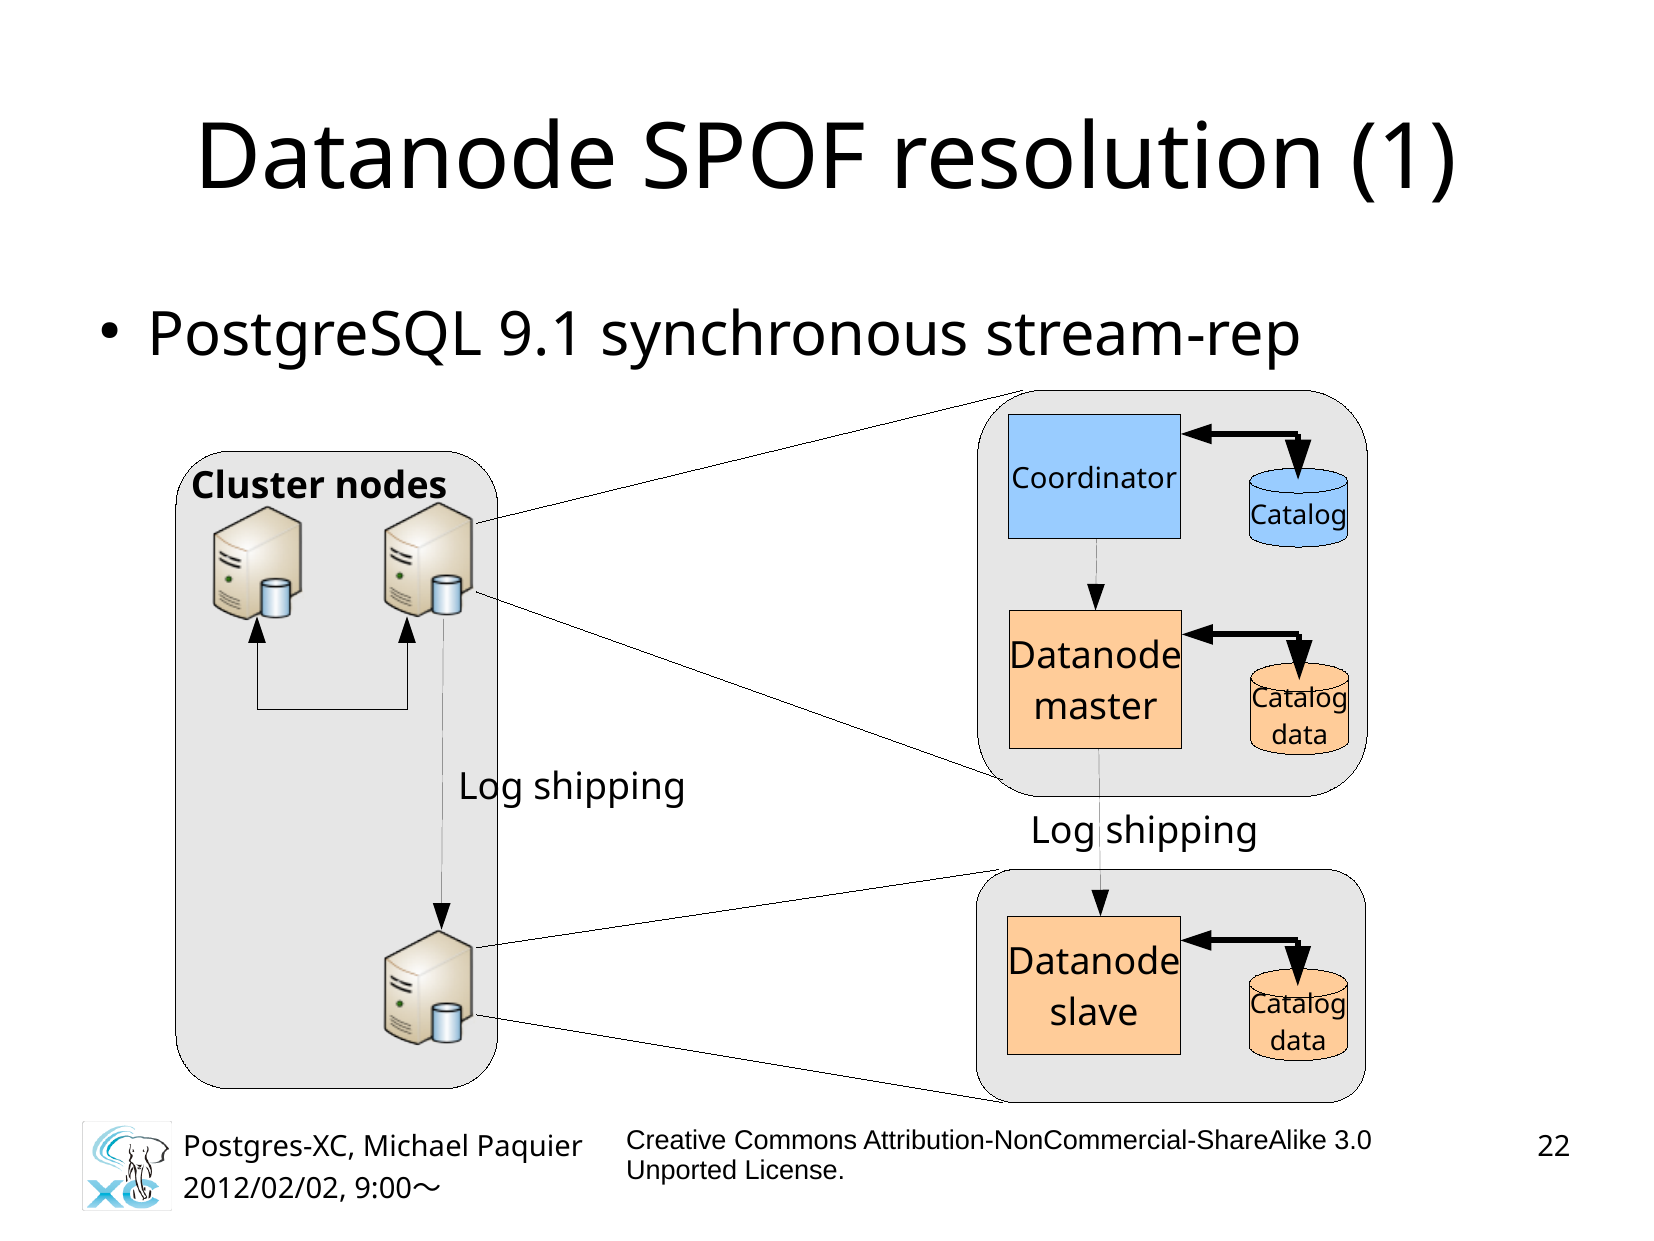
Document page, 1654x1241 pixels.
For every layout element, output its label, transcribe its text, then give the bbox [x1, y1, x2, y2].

text_box [258, 512, 407, 709]
text_box Cluster nodes [176, 451, 495, 512]
picture [383, 929, 477, 1047]
text_box Catalog data [1249, 968, 1348, 1061]
text_box [976, 869, 1366, 1103]
title Datanode SPOF resolution (1) [82, 49, 1571, 257]
text_box [175, 504, 498, 1089]
text_box Catalog data [1250, 662, 1349, 755]
text_box Catalog [1249, 468, 1348, 548]
text_box [443, 488, 498, 752]
text_box Datanode master [1009, 610, 1182, 749]
picture [82, 1121, 172, 1211]
text_box Coordinator [1008, 414, 1181, 539]
text_box Datanode slave [1007, 916, 1181, 1055]
text_box [977, 390, 1368, 797]
picture [212, 512, 306, 623]
picture [383, 512, 477, 619]
text_box Log shipping [443, 752, 711, 813]
text_box Log shipping [1015, 796, 1284, 857]
list PostgreSQL 9.1 synchronous stream-rep [82, 290, 1571, 374]
